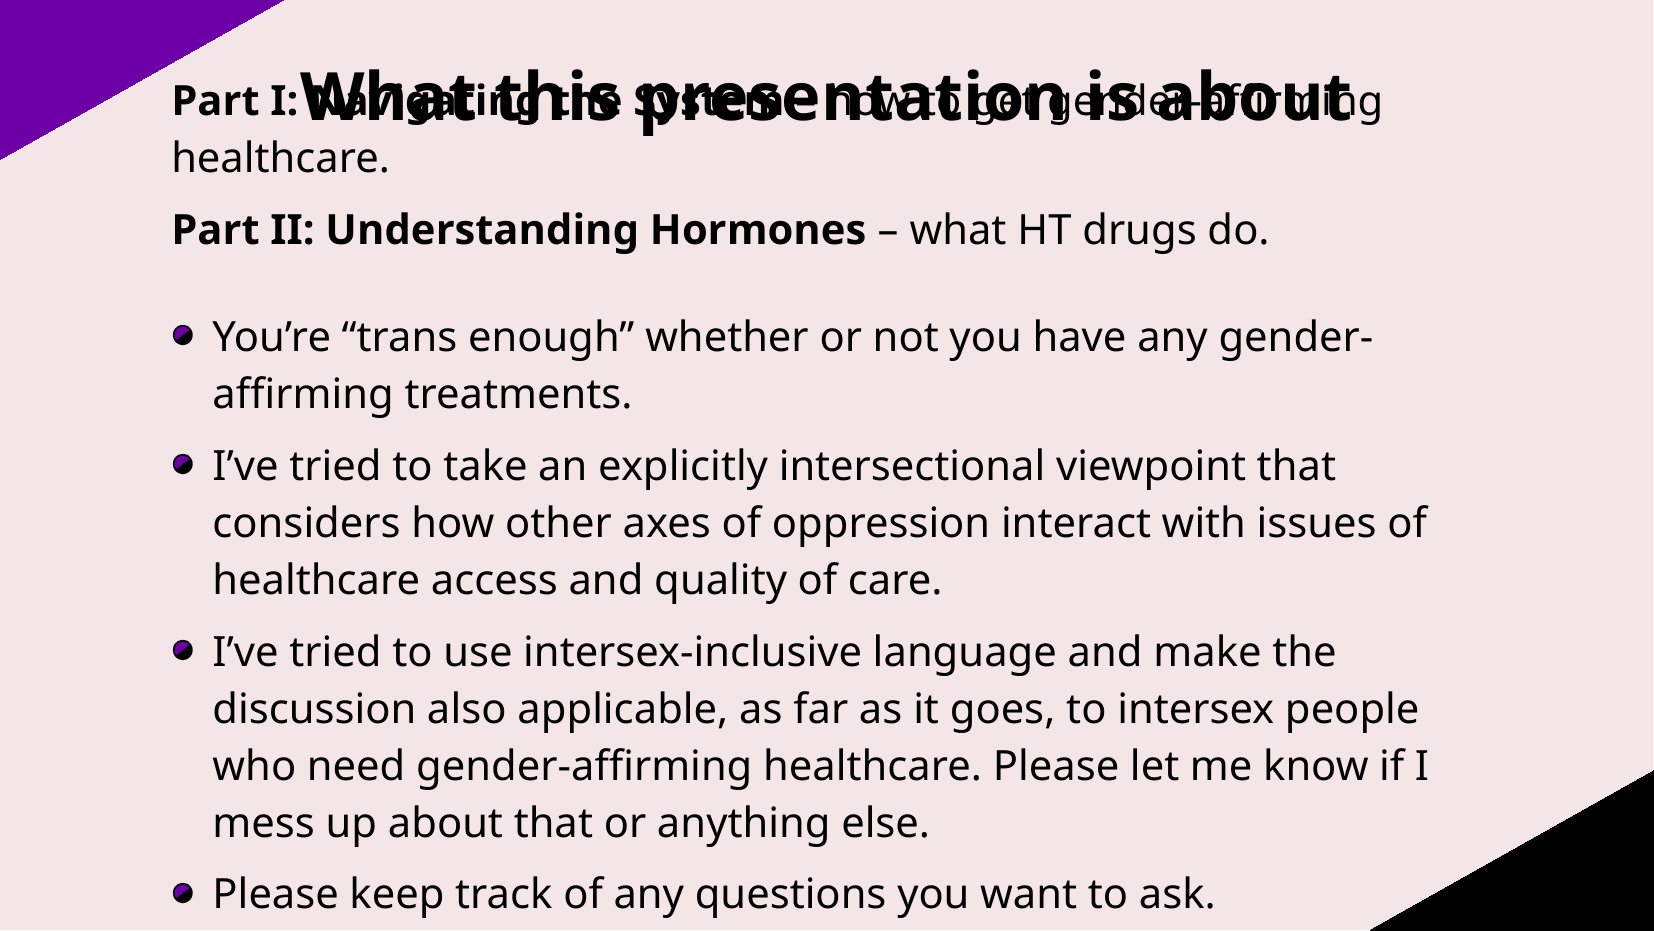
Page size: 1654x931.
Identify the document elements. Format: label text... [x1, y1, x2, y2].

subtitle Part I: Navigating the System – how to get gender-affirming healthcare. Part II: Understanding Hormones – what HT drugs do. You’re “trans enough” whether or not you have any gender-affirming treatments. I’ve tried to take an explicitly intersectional viewpoint that considers how other axes of oppression interact with issues of healthcare access and quality of care. I’ve tried to use intersex-inclusive language and make the discussion also applicable, as far as it goes, to intersex people who need gender-affirming healthcare. Please let me know if I mess up about that or anything else. Please keep track of any questions you want to ask. [129, 153, 1512, 839]
text_box [0, 0, 284, 160]
title What this presentation is about [82, 35, 1571, 154]
text_box [1370, 770, 1654, 931]
picture [171, 881, 194, 905]
